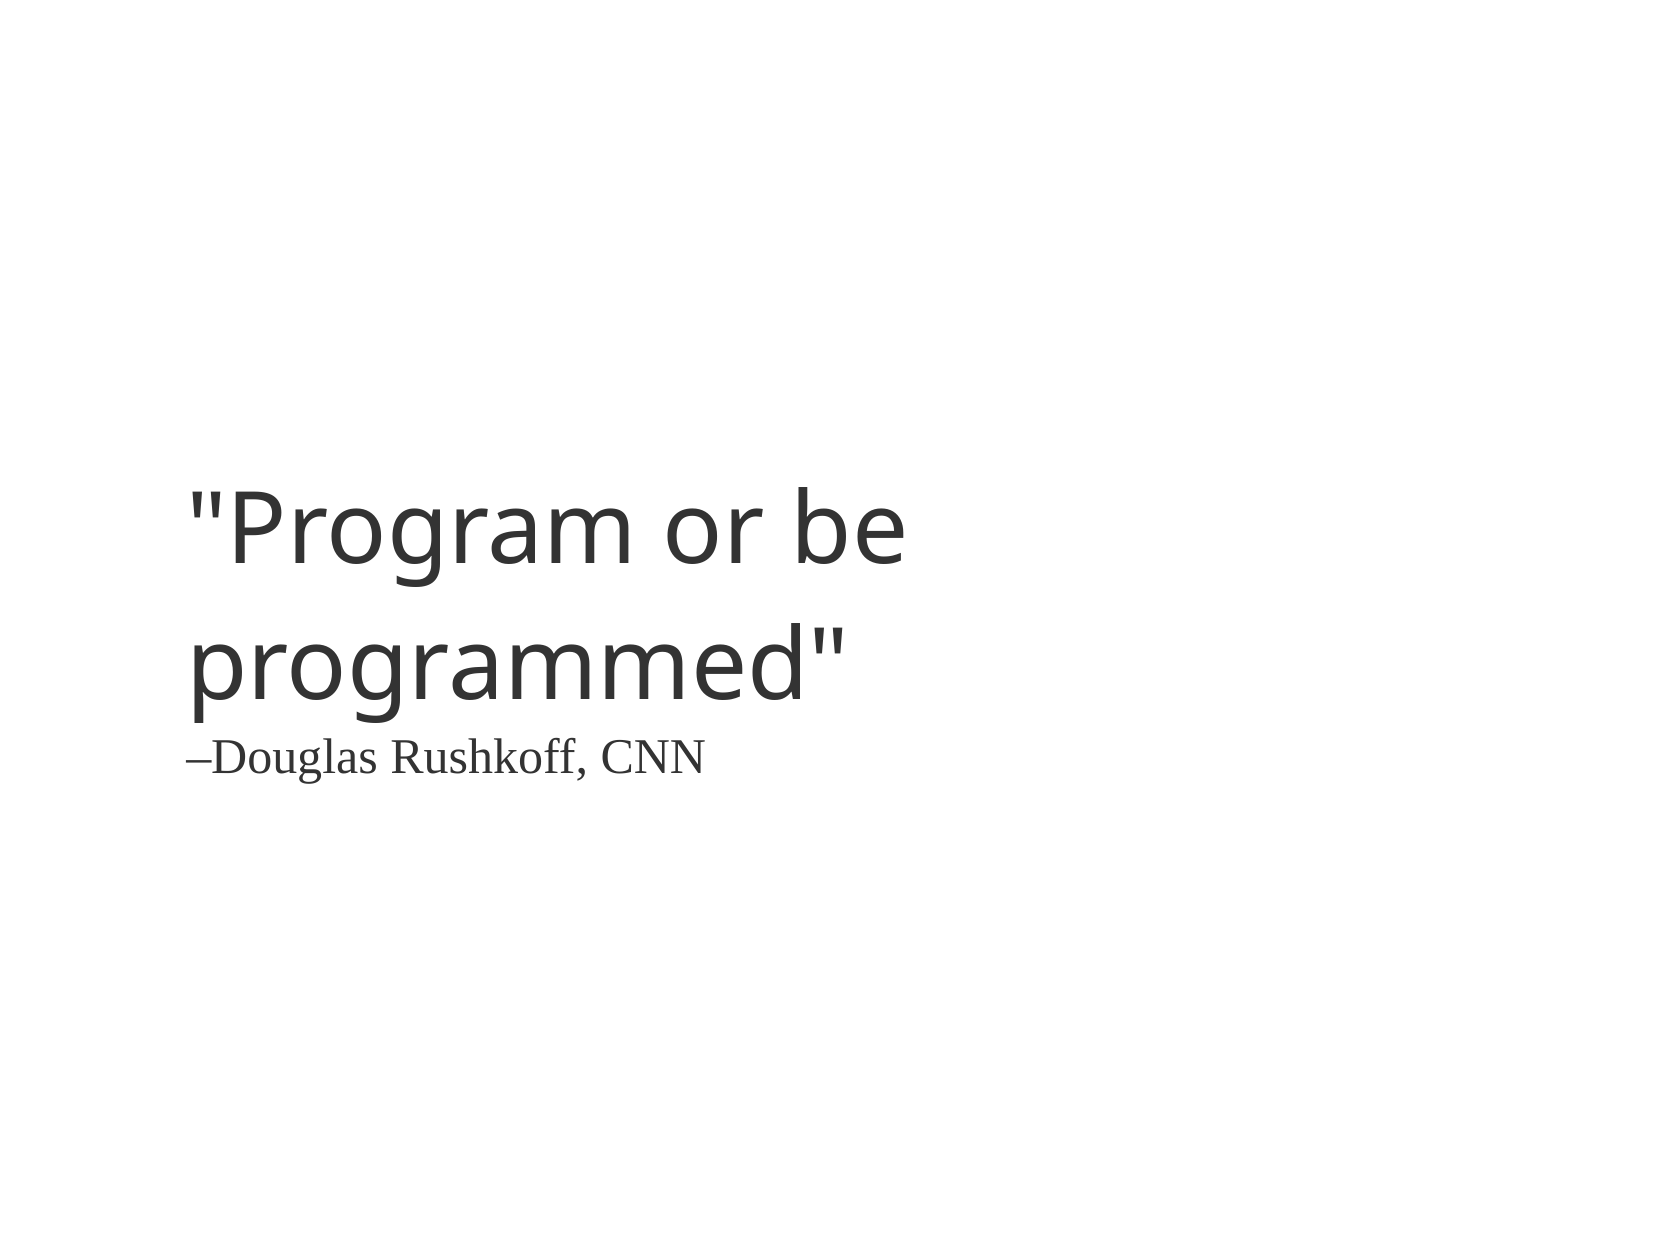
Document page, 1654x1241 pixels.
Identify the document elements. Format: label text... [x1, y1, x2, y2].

subtitle "Program or be programmed" –Douglas Rushkoff, CNN [186, 492, 1467, 748]
